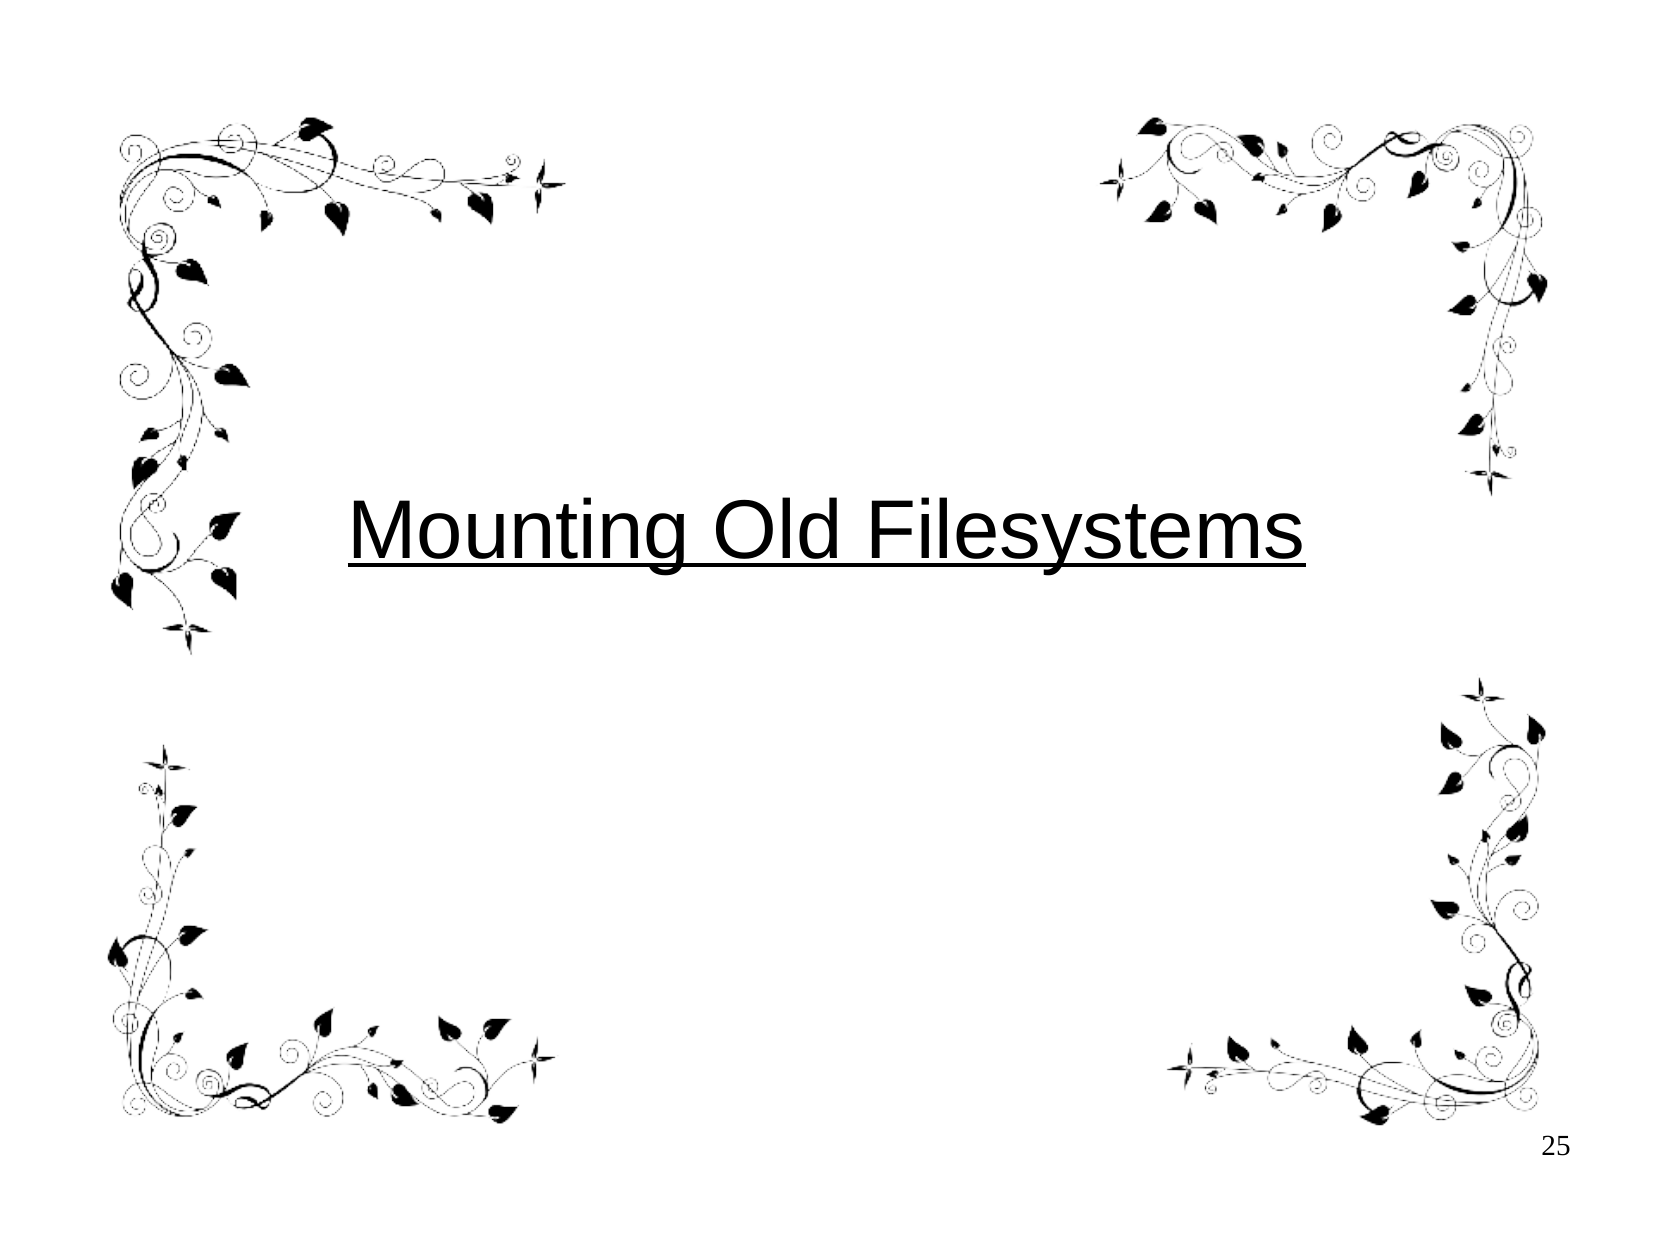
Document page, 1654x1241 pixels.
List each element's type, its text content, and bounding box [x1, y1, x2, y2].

picture [101, 1010, 1553, 1131]
subtitle Mounting Old Filesystems [82, 49, 1571, 1010]
